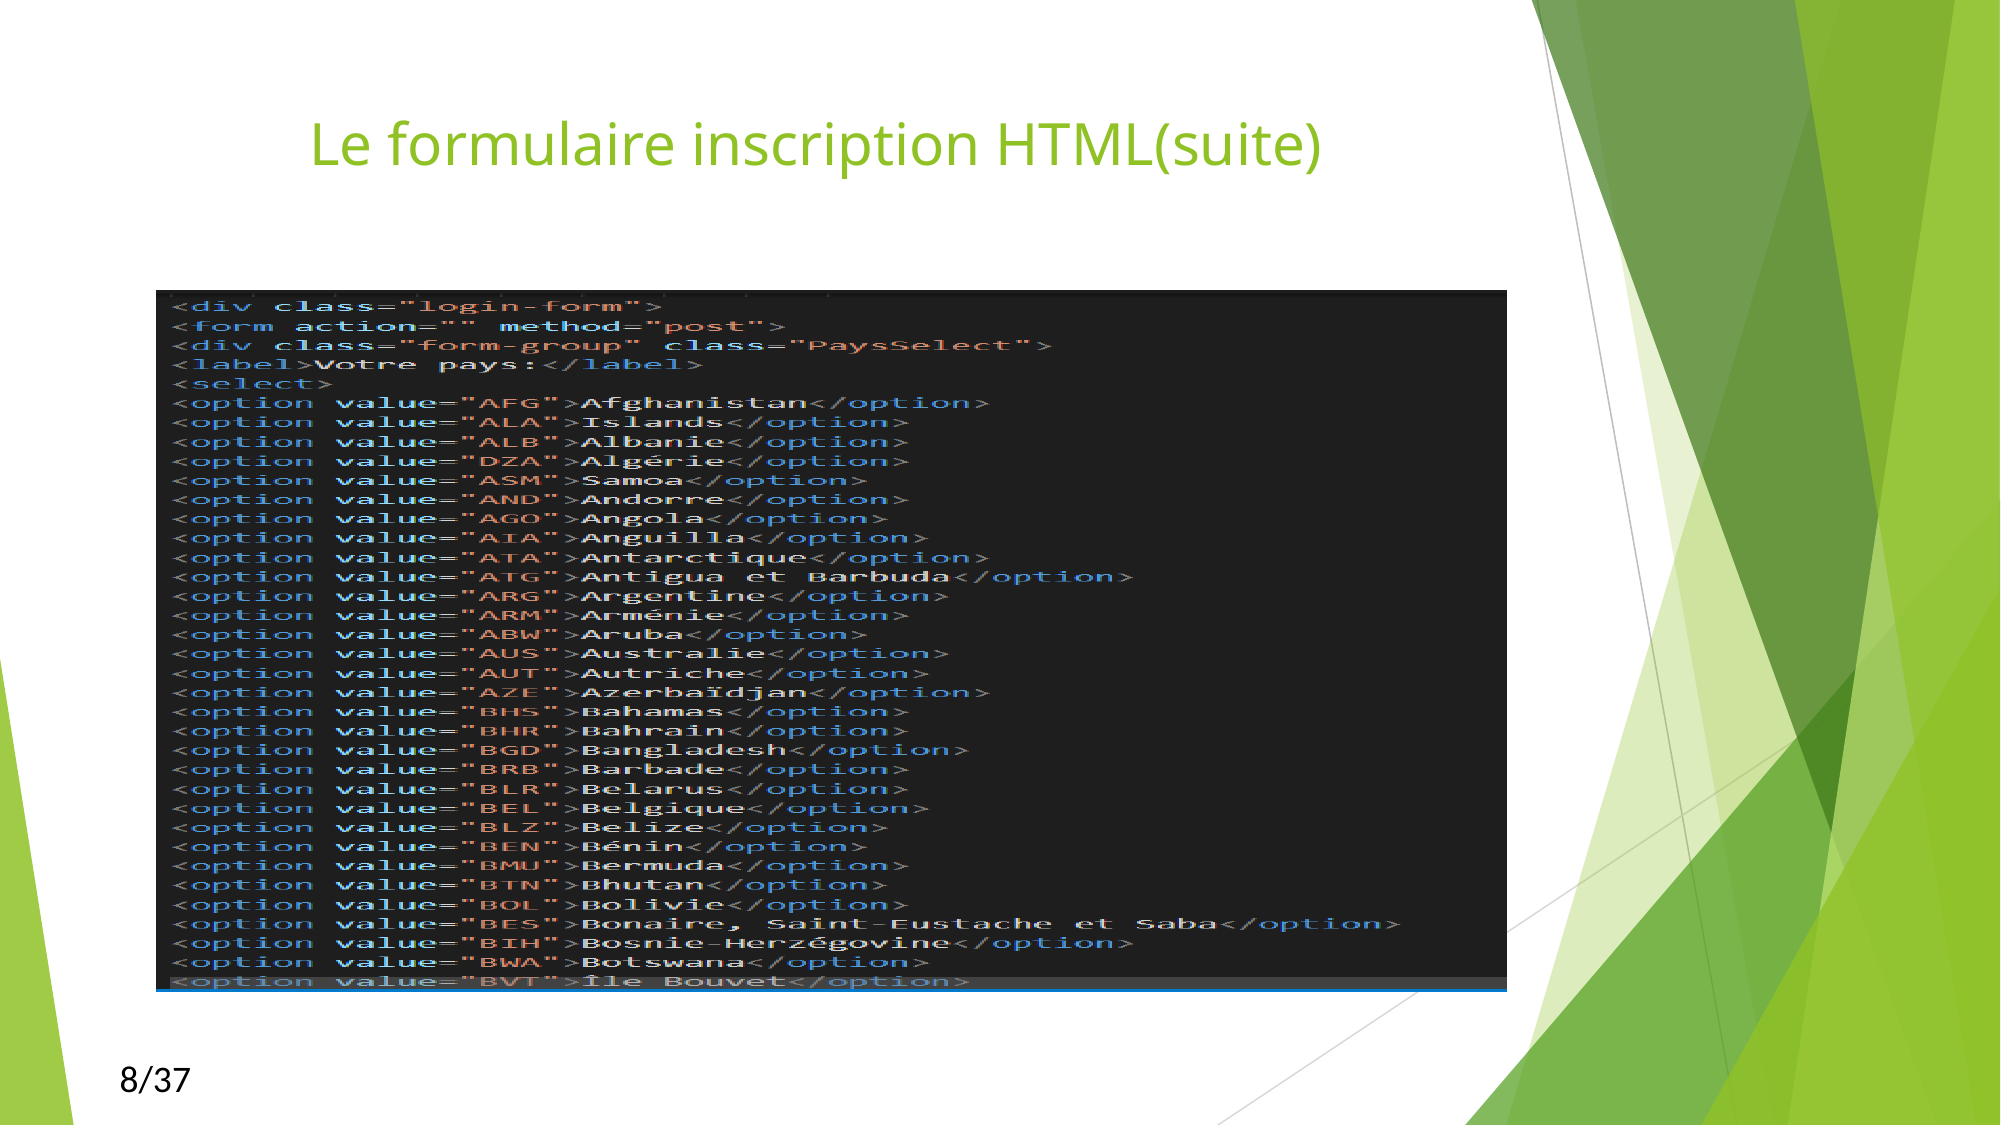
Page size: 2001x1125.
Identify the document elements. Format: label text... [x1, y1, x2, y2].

picture [156, 290, 1507, 992]
text_box 8/37 [104, 1047, 208, 1108]
title Le formulaire inscription HTML(suite) [111, 99, 1522, 235]
